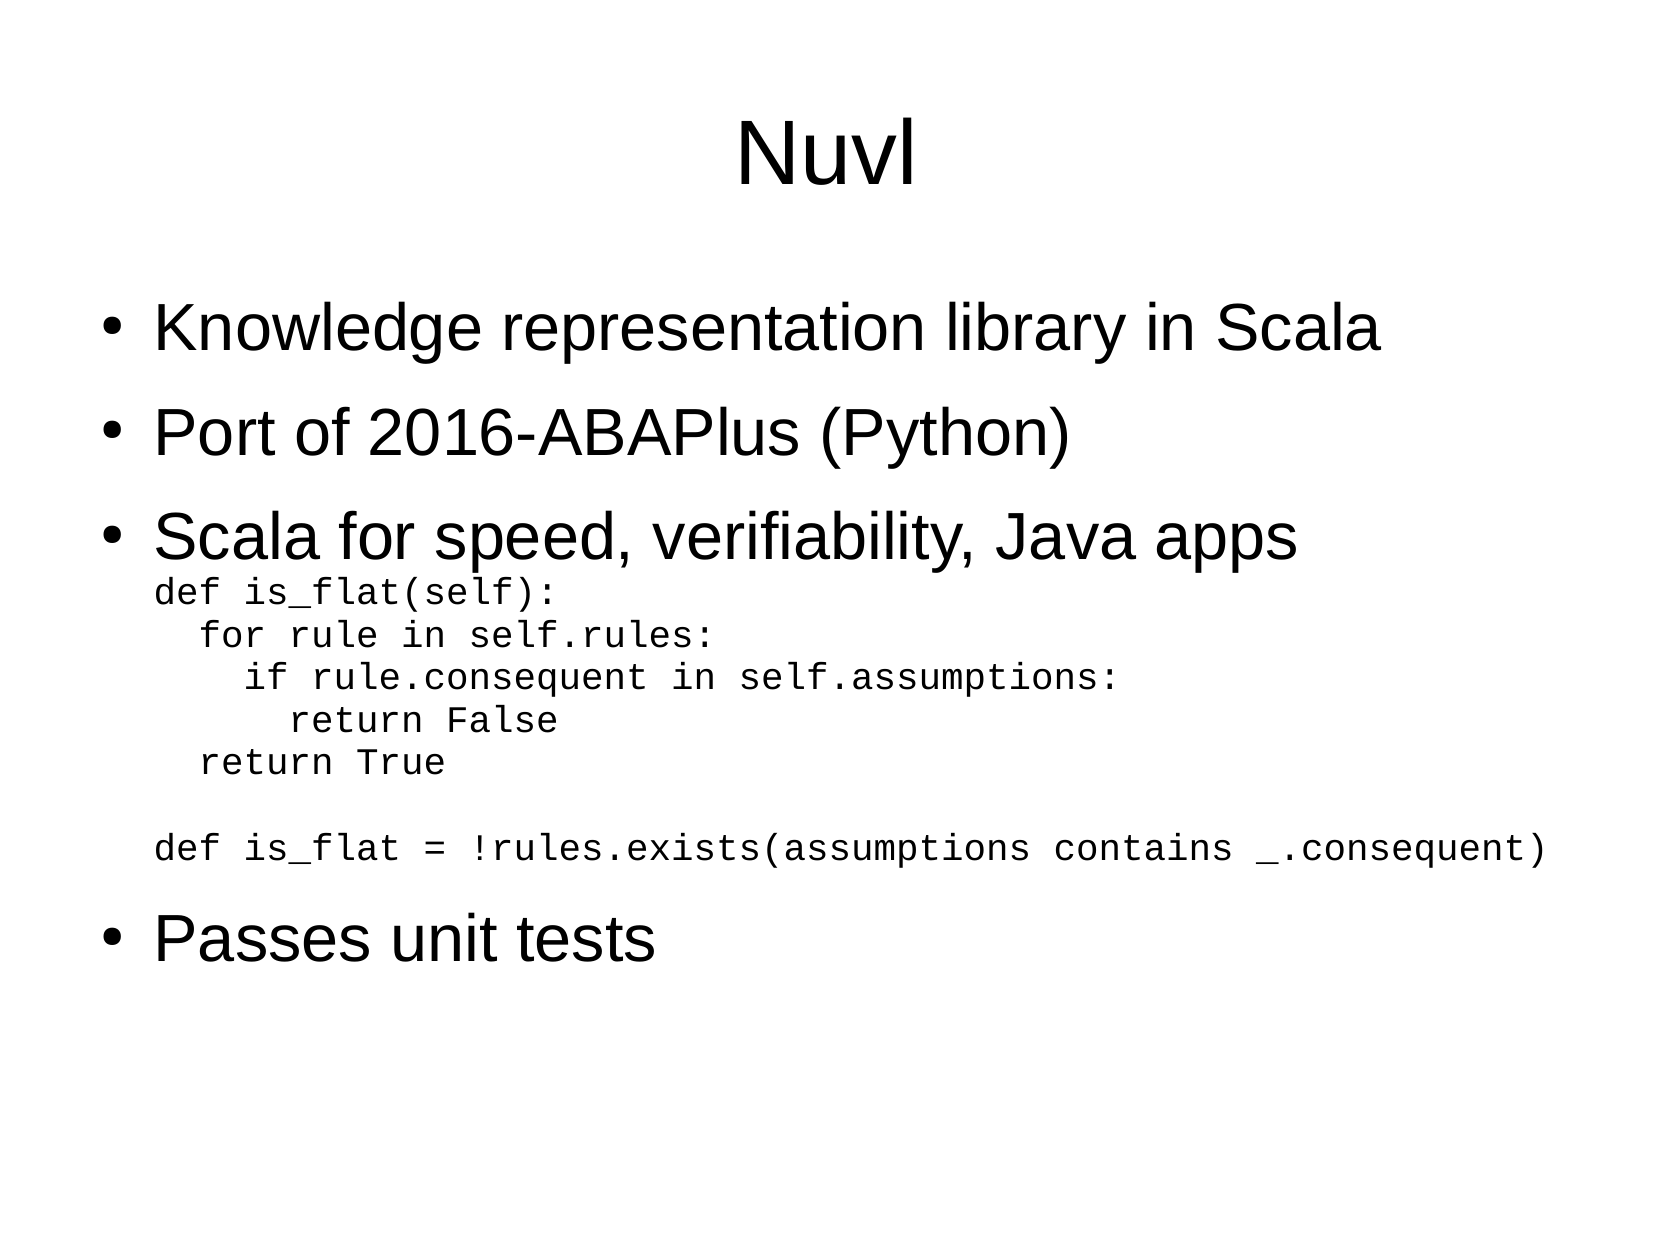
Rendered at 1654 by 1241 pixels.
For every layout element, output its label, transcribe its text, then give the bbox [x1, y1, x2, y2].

list Knowledge representation library in Scala Port of 2016-ABAPlus (Python) Scala for speed, verifiability, Java apps def is_flat(self): for rule in self.rules: if rule.consequent in self.assumptions: return False return True def is_flat = !rules.exists(assumptions contains _.consequent) Passes unit tests [82, 290, 1654, 1010]
title Nuvl [82, 49, 1571, 257]
